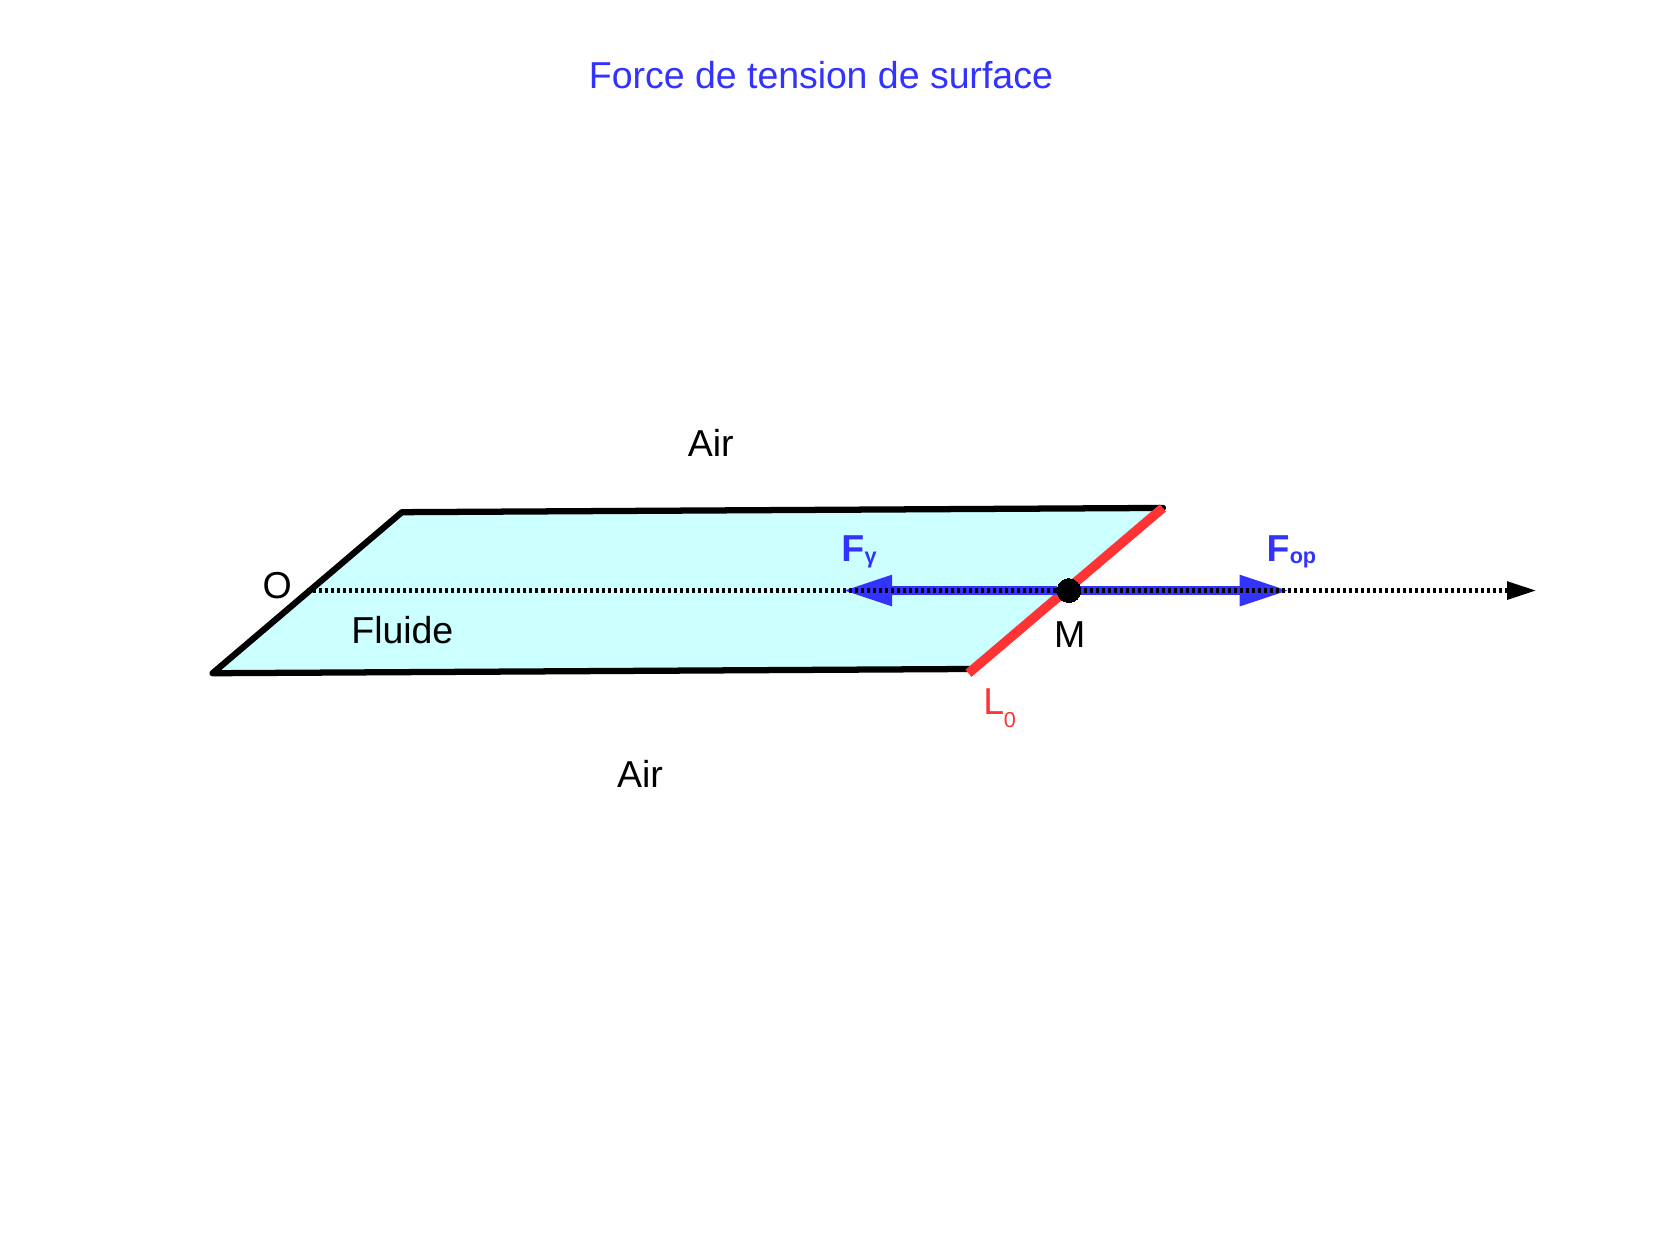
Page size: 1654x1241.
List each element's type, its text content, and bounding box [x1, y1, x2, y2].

text_box Force de tension de surface [566, 47, 1075, 105]
text_box L0 [968, 673, 1040, 739]
text_box Air [602, 746, 686, 804]
text_box Air [673, 415, 756, 473]
text_box Fluide [336, 602, 473, 660]
text_box [212, 507, 1155, 674]
text_box Fγ [826, 519, 910, 590]
text_box M [1039, 606, 1087, 664]
text_box Fop [1251, 519, 1335, 590]
text_box O [248, 557, 296, 615]
